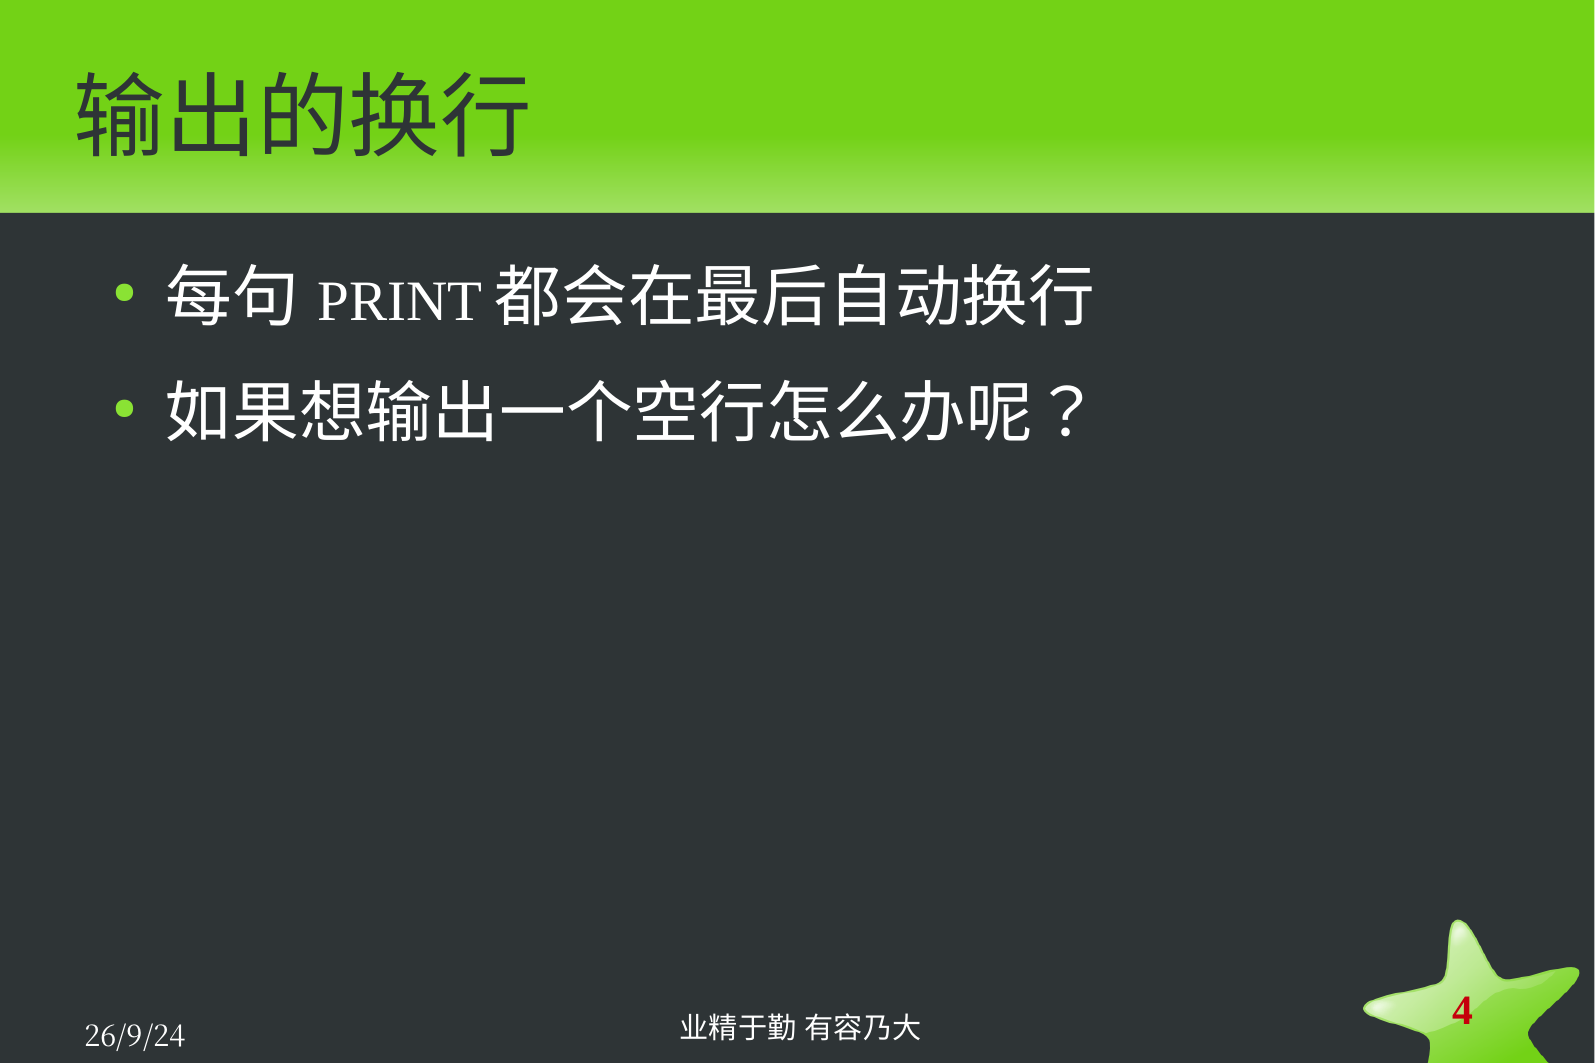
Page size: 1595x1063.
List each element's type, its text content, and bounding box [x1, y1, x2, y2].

picture [0, 0, 1595, 1063]
list 每句PRINT都会在最后自动换行 如果想输出一个空行怎么办呢？ [79, 248, 1515, 951]
title 输出的换行 [74, 25, 1510, 203]
